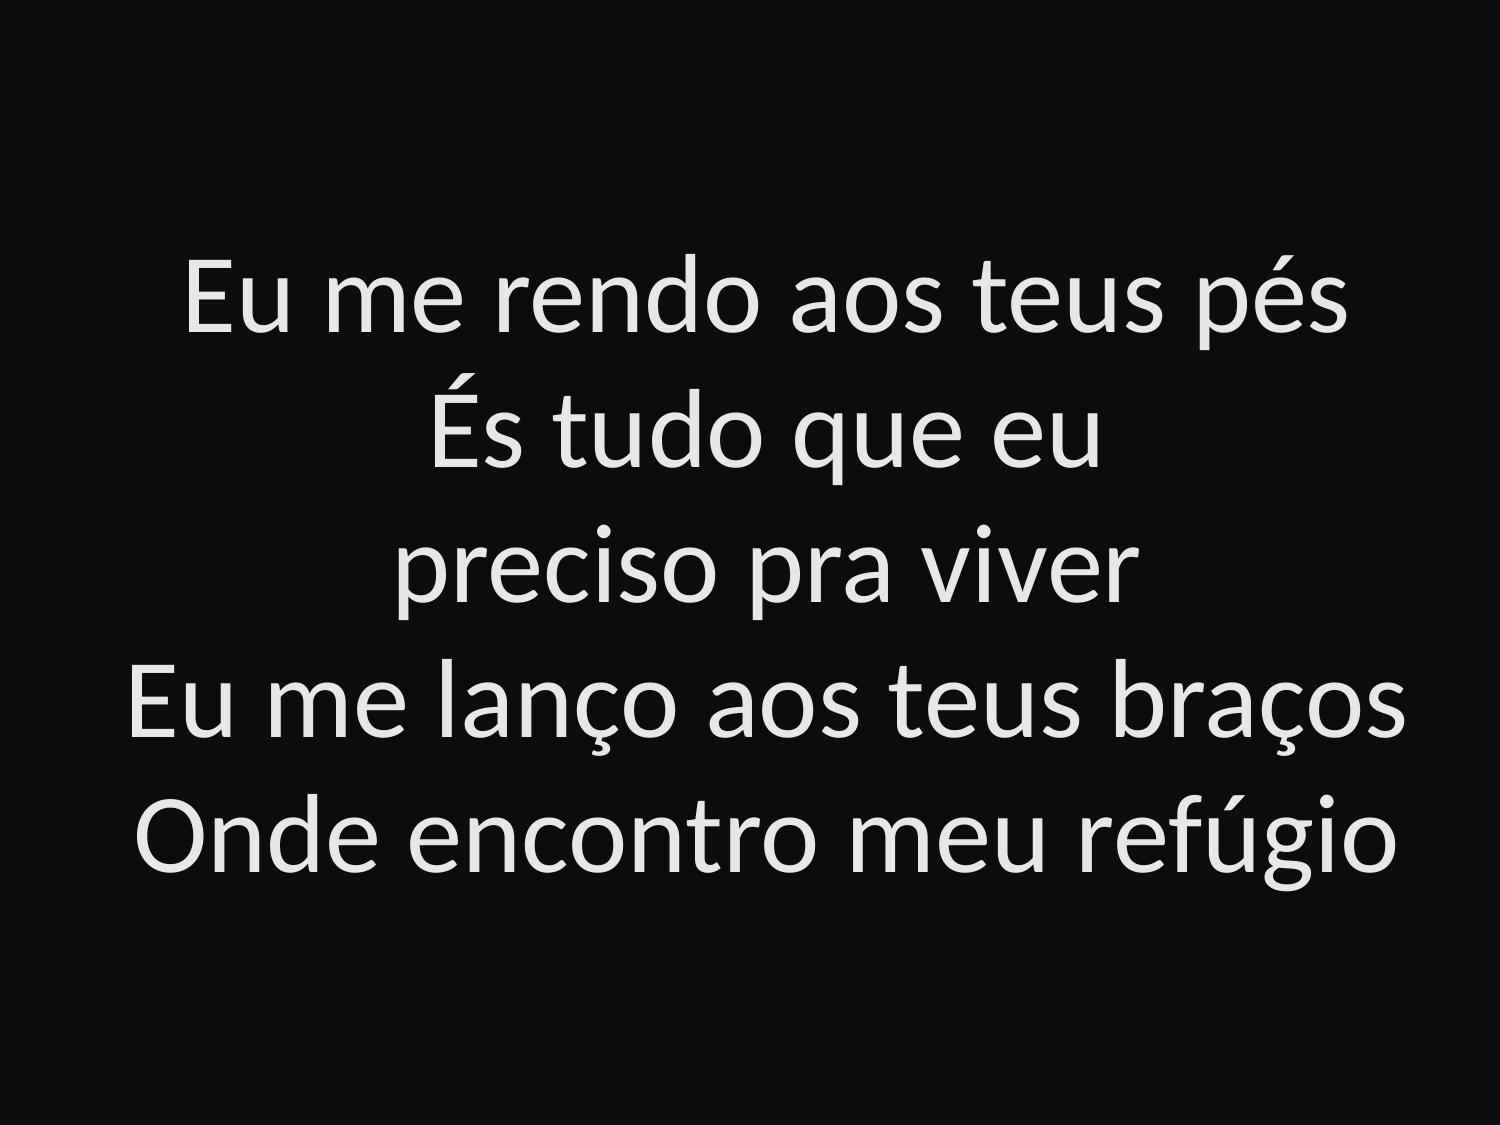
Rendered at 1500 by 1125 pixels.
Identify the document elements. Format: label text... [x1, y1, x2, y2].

title Eu me rendo aos teus pés És tudo que eu preciso pra viver Eu me lanço aos teus braços Onde encontro meu refúgio [75, 45, 1459, 1071]
